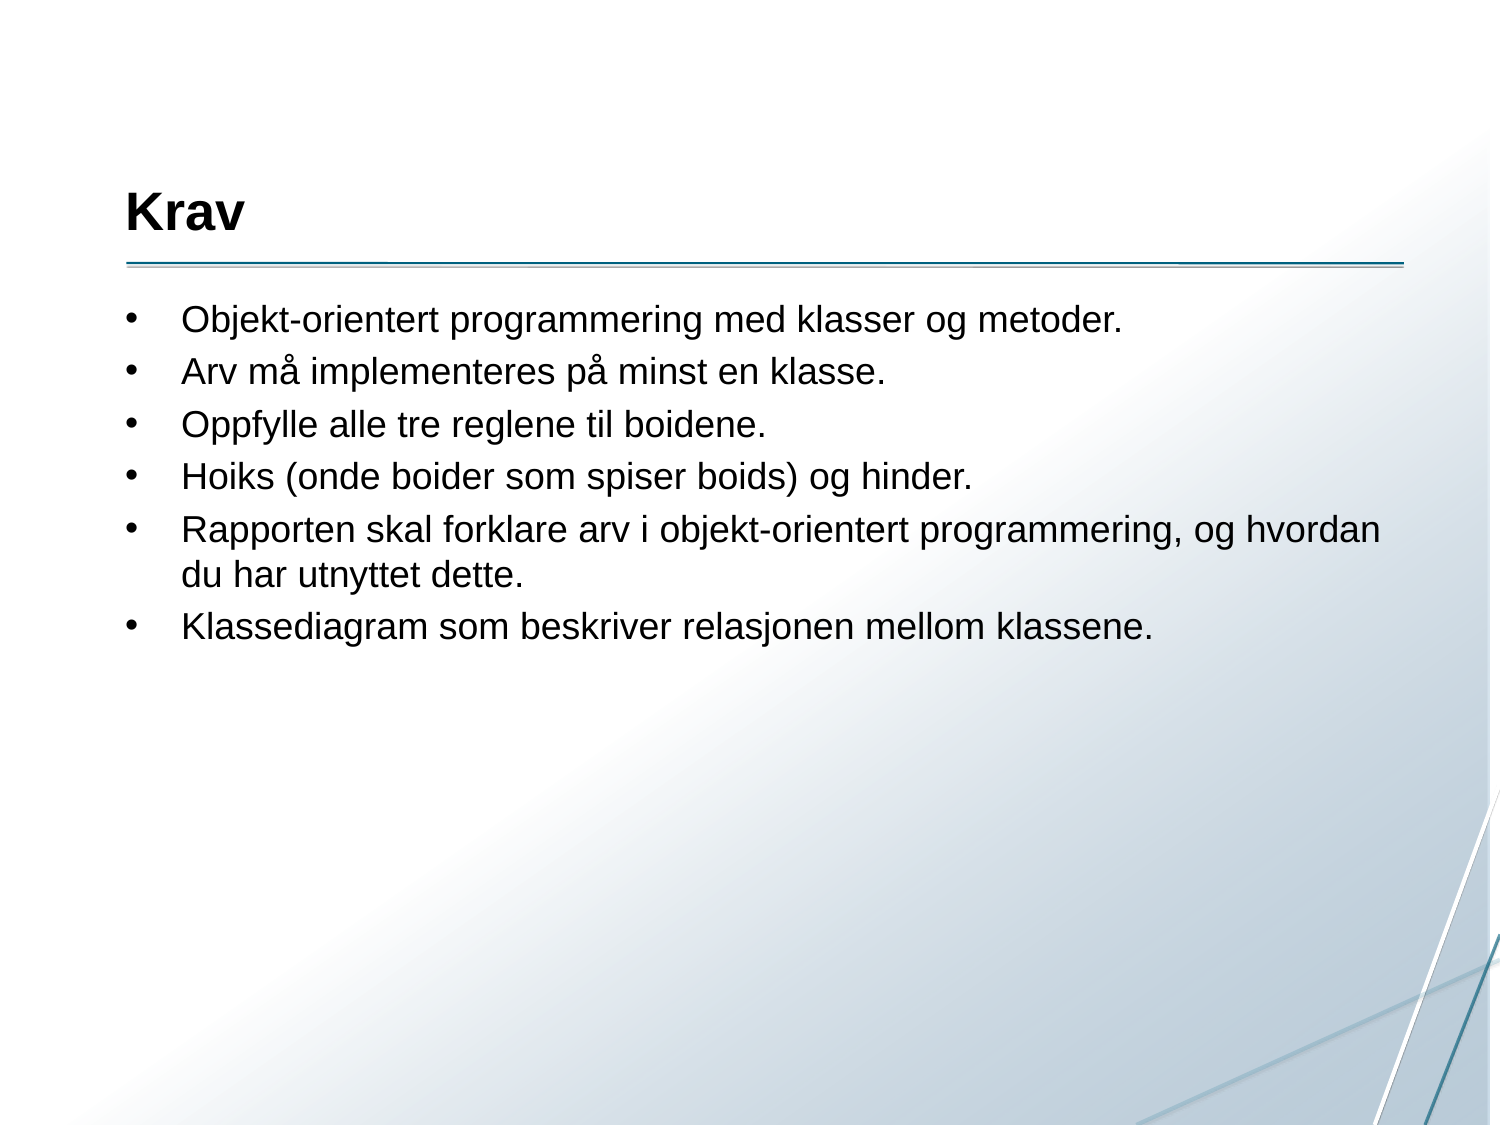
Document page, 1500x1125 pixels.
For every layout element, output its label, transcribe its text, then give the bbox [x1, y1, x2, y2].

list Objekt-orientert programmering med klasser og metoder. Arv må implementeres på minst en klasse. Oppfylle alle tre reglene til boidene. Hoiks (onde boider som spiser boids) og hinder. Rapporten skal forklare arv i objekt-orientert programmering, og hvordan du har utnyttet dette. Klassediagram som beskriver relasjonen mellom klassene. [109, 287, 1404, 1005]
title Krav [109, 49, 1403, 249]
